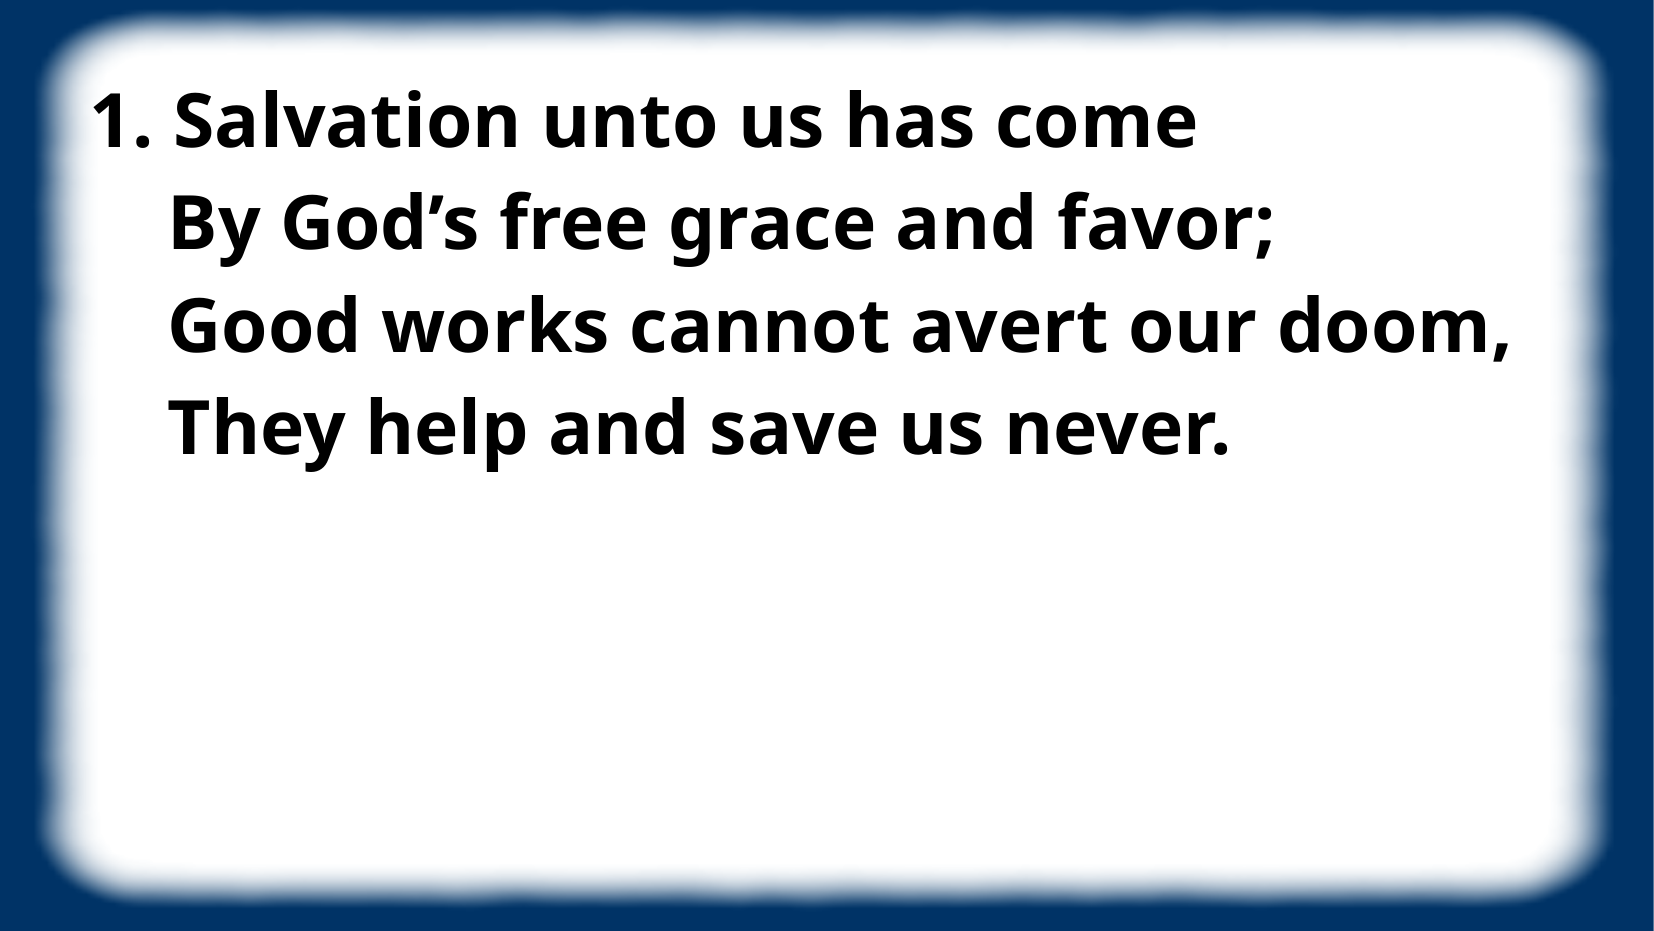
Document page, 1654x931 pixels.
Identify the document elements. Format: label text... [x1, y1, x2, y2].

text_box 1. Salvation unto us has come By God’s free grace and favor; Good works cannot avert our doom, They help and save us never. [75, 60, 1576, 475]
picture [0, 0, 1654, 931]
